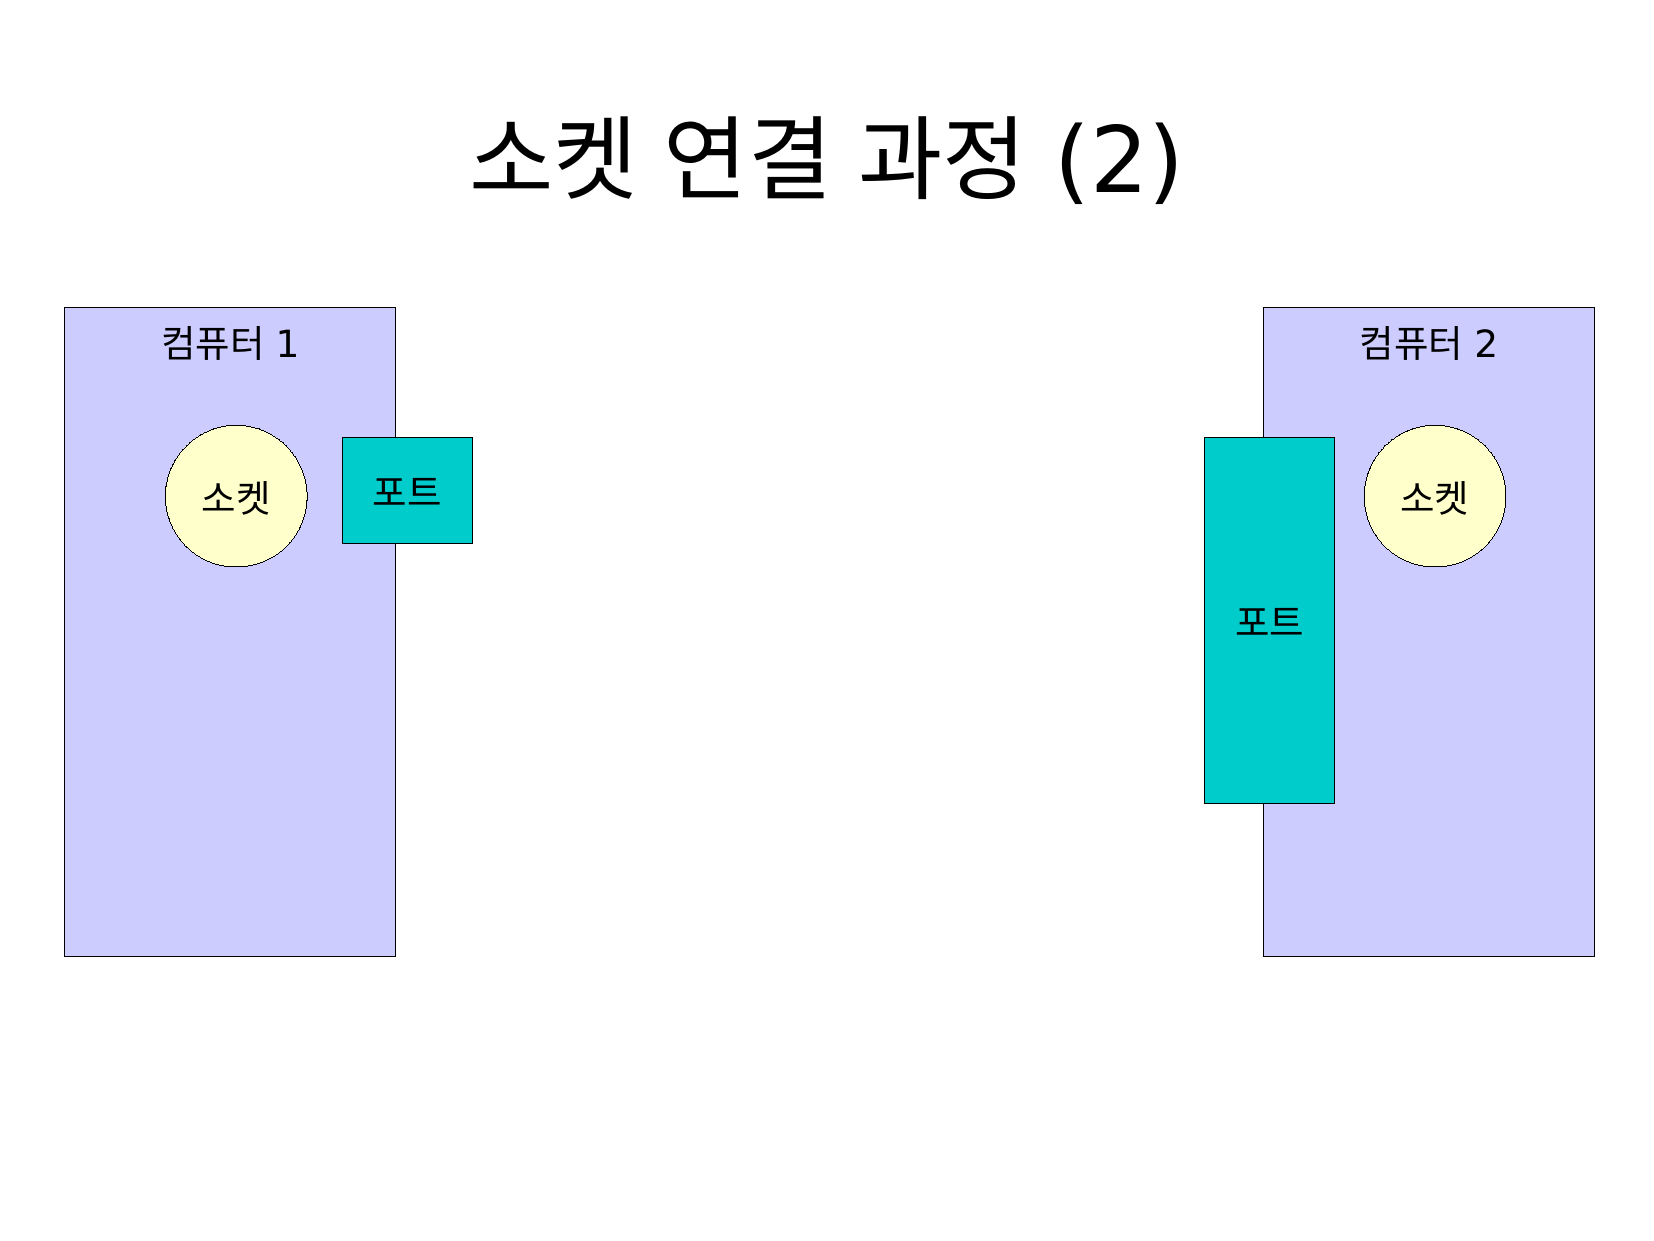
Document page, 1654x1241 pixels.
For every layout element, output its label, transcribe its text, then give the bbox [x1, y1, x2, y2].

text_box 컴퓨터2 [1263, 307, 1595, 957]
title 소켓 연결 과정(2) [82, 49, 1571, 257]
text_box 포트 [342, 437, 473, 544]
text_box 컴퓨터1 [64, 307, 396, 957]
text_box 소켓 [1364, 425, 1506, 567]
text_box 소켓 [165, 425, 308, 567]
text_box 포트 [1204, 437, 1335, 804]
